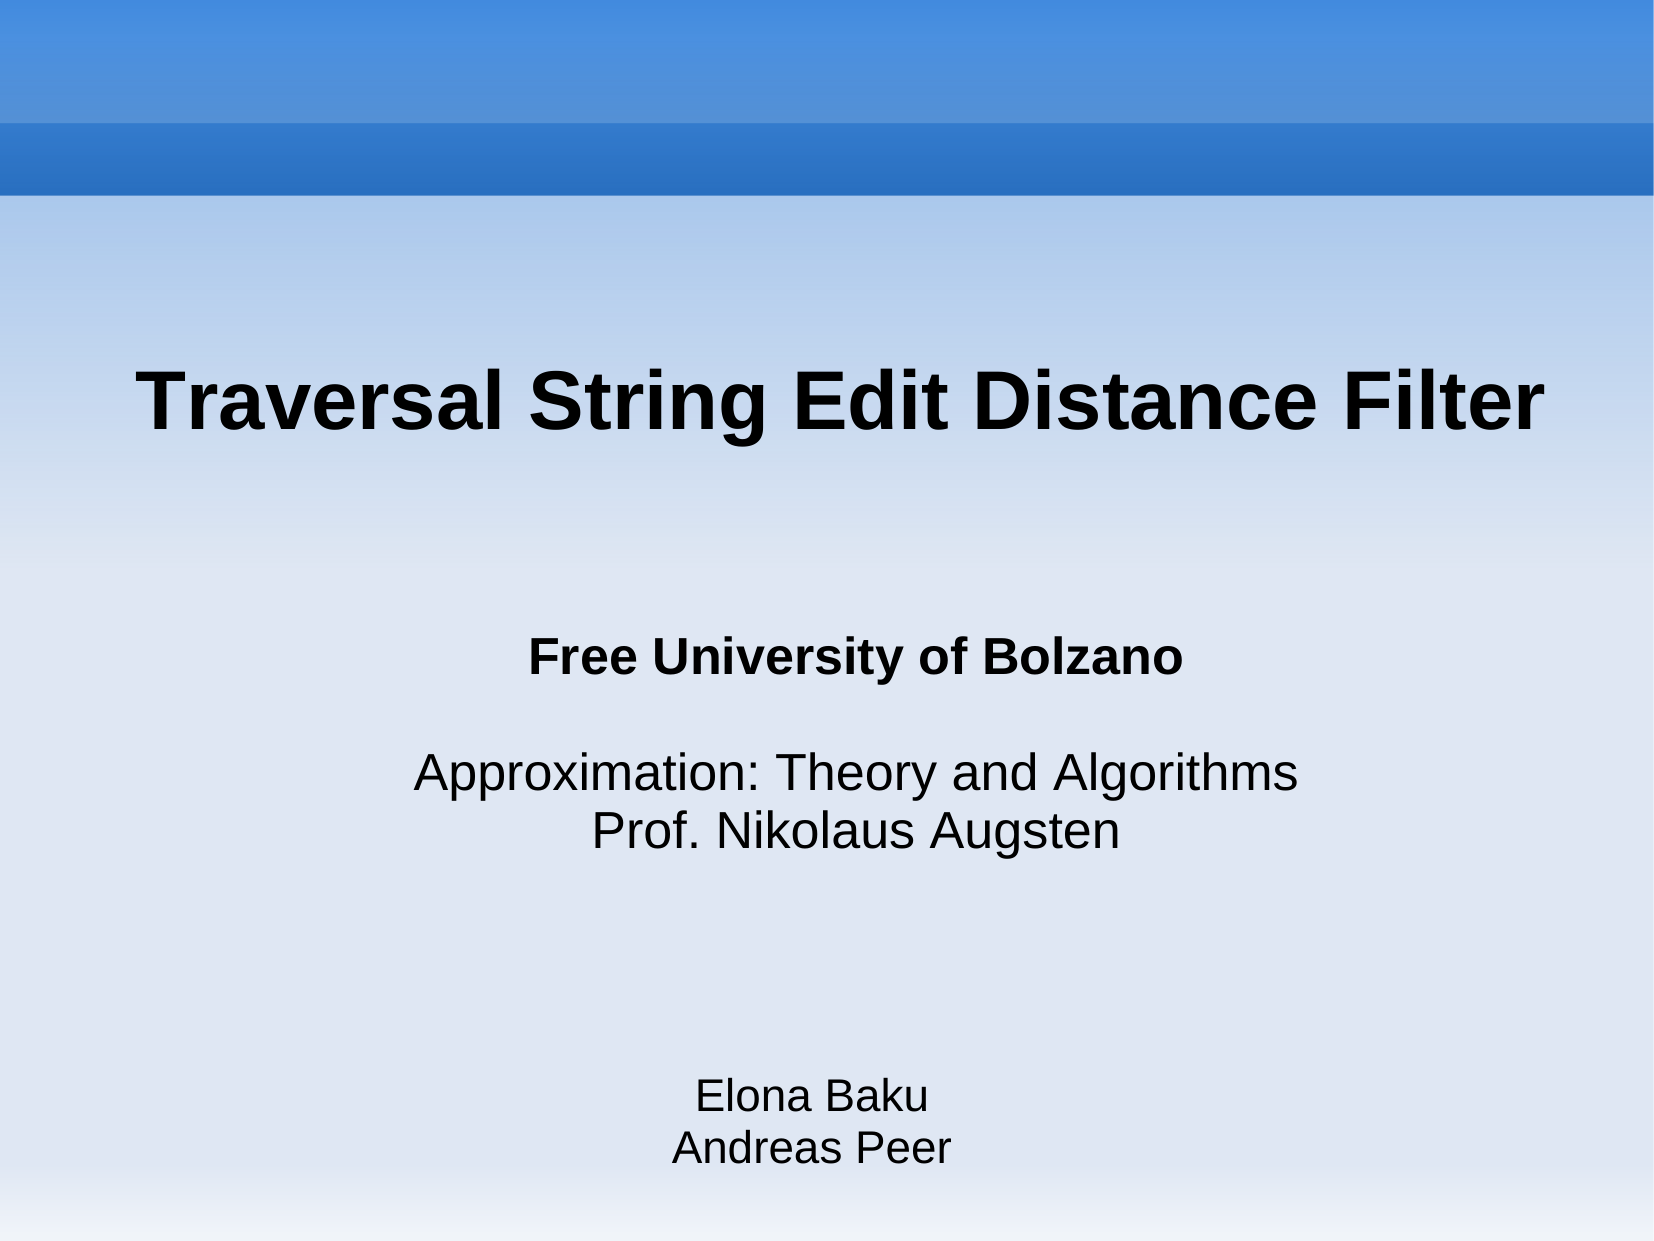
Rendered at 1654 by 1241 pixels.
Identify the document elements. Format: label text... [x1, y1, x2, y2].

picture [0, 0, 1654, 1241]
text_box Free University of Bolzano Approximation: Theory and Algorithms Prof. Nikolaus Augsten [383, 620, 1329, 867]
list Traversal String Edit Distance Filter [118, 354, 1595, 485]
text_box Elona Baku Andreas Peer [413, 1062, 1211, 1181]
